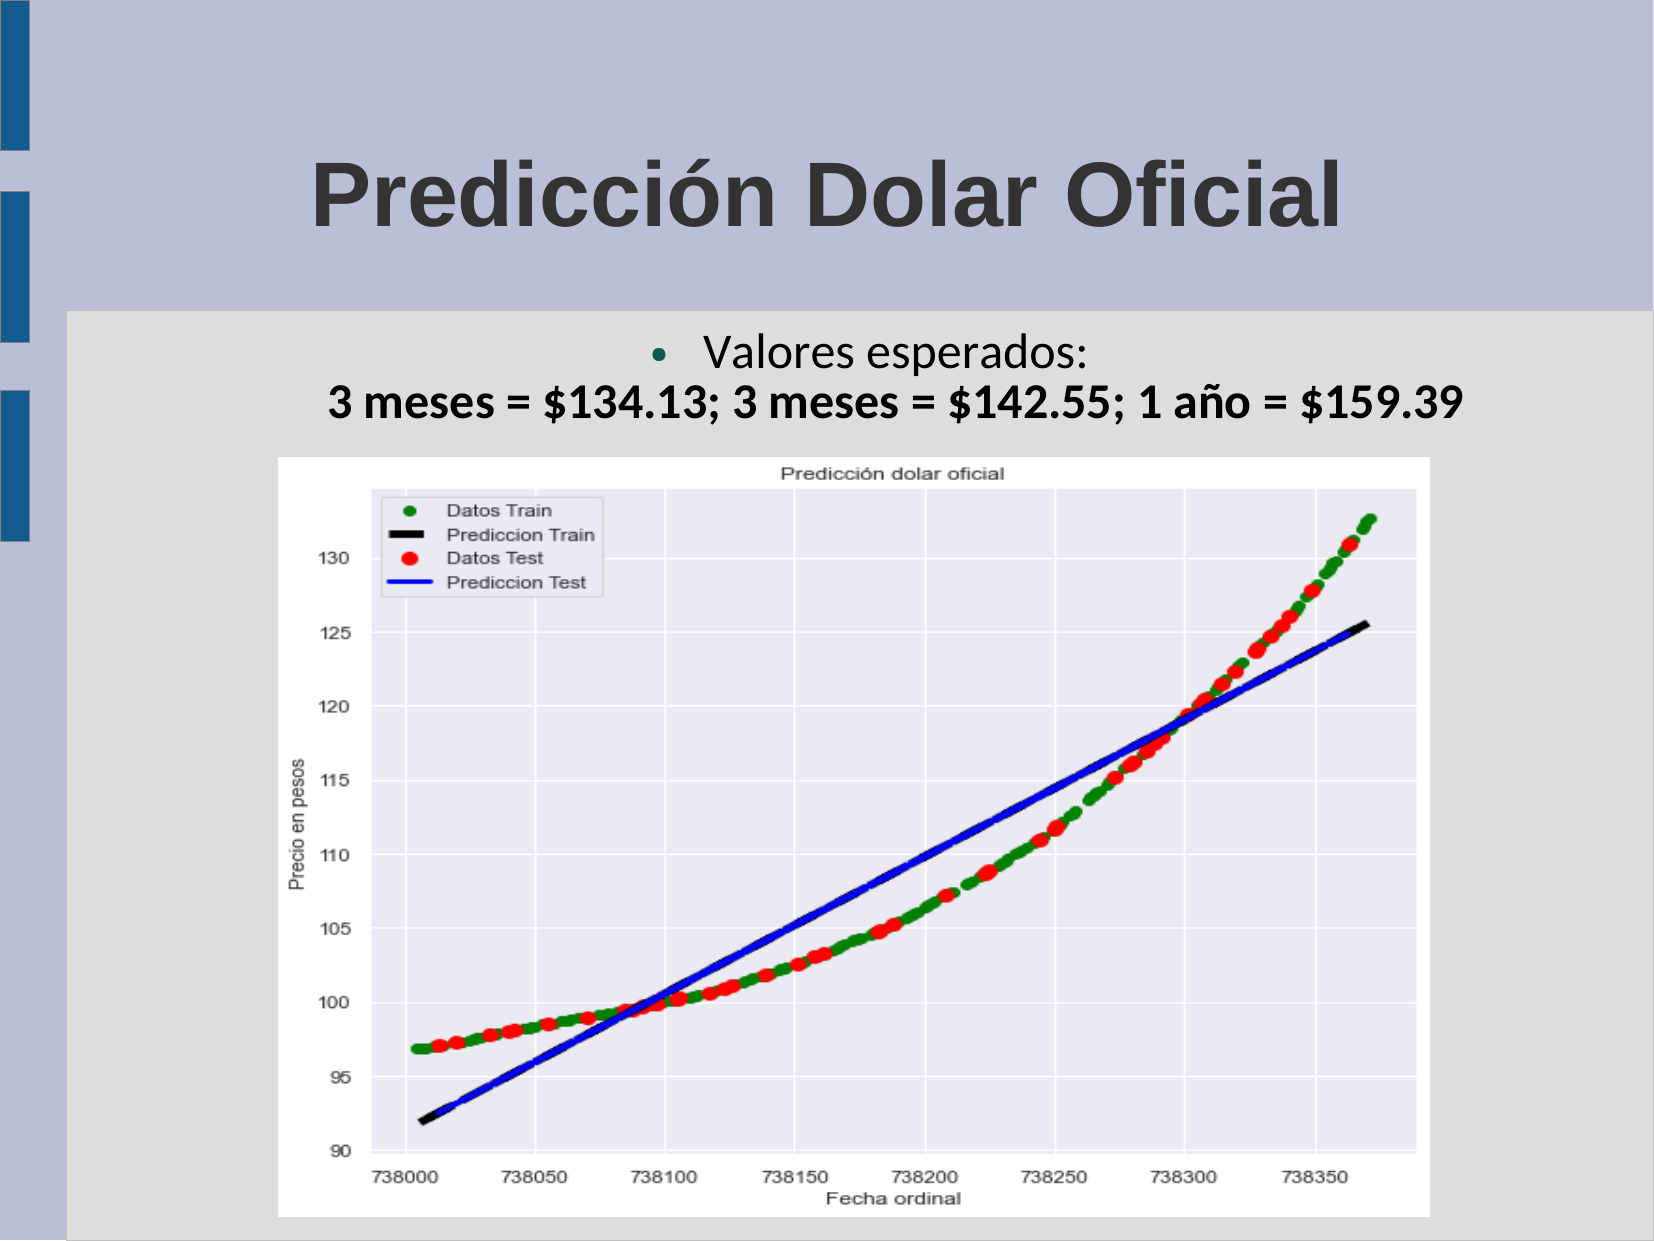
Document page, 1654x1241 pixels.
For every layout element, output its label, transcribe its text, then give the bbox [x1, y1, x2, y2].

list Valores esperados: 3 meses = $134.13; 3 meses = $142.55; 1 año = $159.39 [165, 330, 1556, 1113]
title Predicción Dolar Oficial [121, 91, 1534, 299]
picture [278, 457, 1430, 1217]
